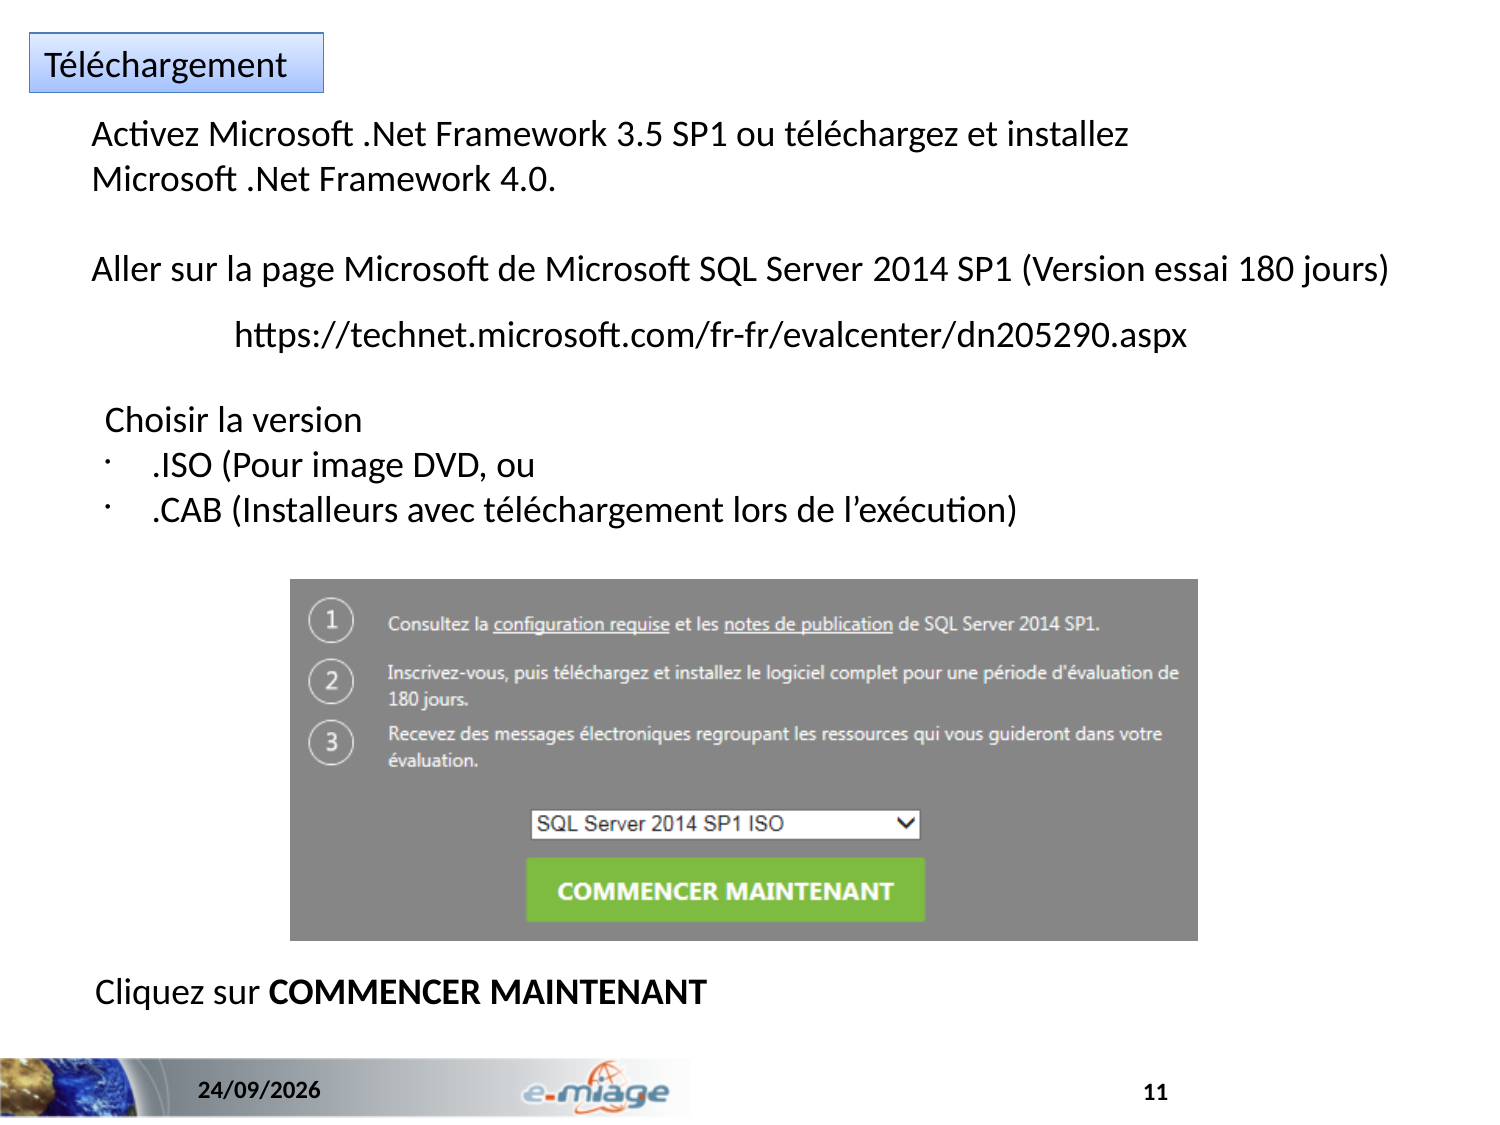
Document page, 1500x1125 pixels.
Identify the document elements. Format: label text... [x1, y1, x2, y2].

text_box Activez Microsoft .Net Framework 3.5 SP1 ou téléchargez et installez Microsoft .Net Framework 4.0. Aller sur la page Microsoft de Microsoft SQL Server 2014 SP1 (Version essai 180 jours) [76, 101, 1412, 297]
picture [0, 1058, 691, 1118]
text_box Choisir la version .ISO (Pour image DVD, ou .CAB (Installeurs avec téléchargement lors de l’exécution) [90, 387, 1034, 538]
picture [290, 579, 1198, 941]
text_box https://technet.microsoft.com/fr-fr/evalcenter/dn205290.aspx [219, 302, 1303, 363]
text_box Cliquez sur COMMENCER MAINTENANT [80, 959, 723, 1020]
text_box Téléchargement [29, 32, 324, 93]
